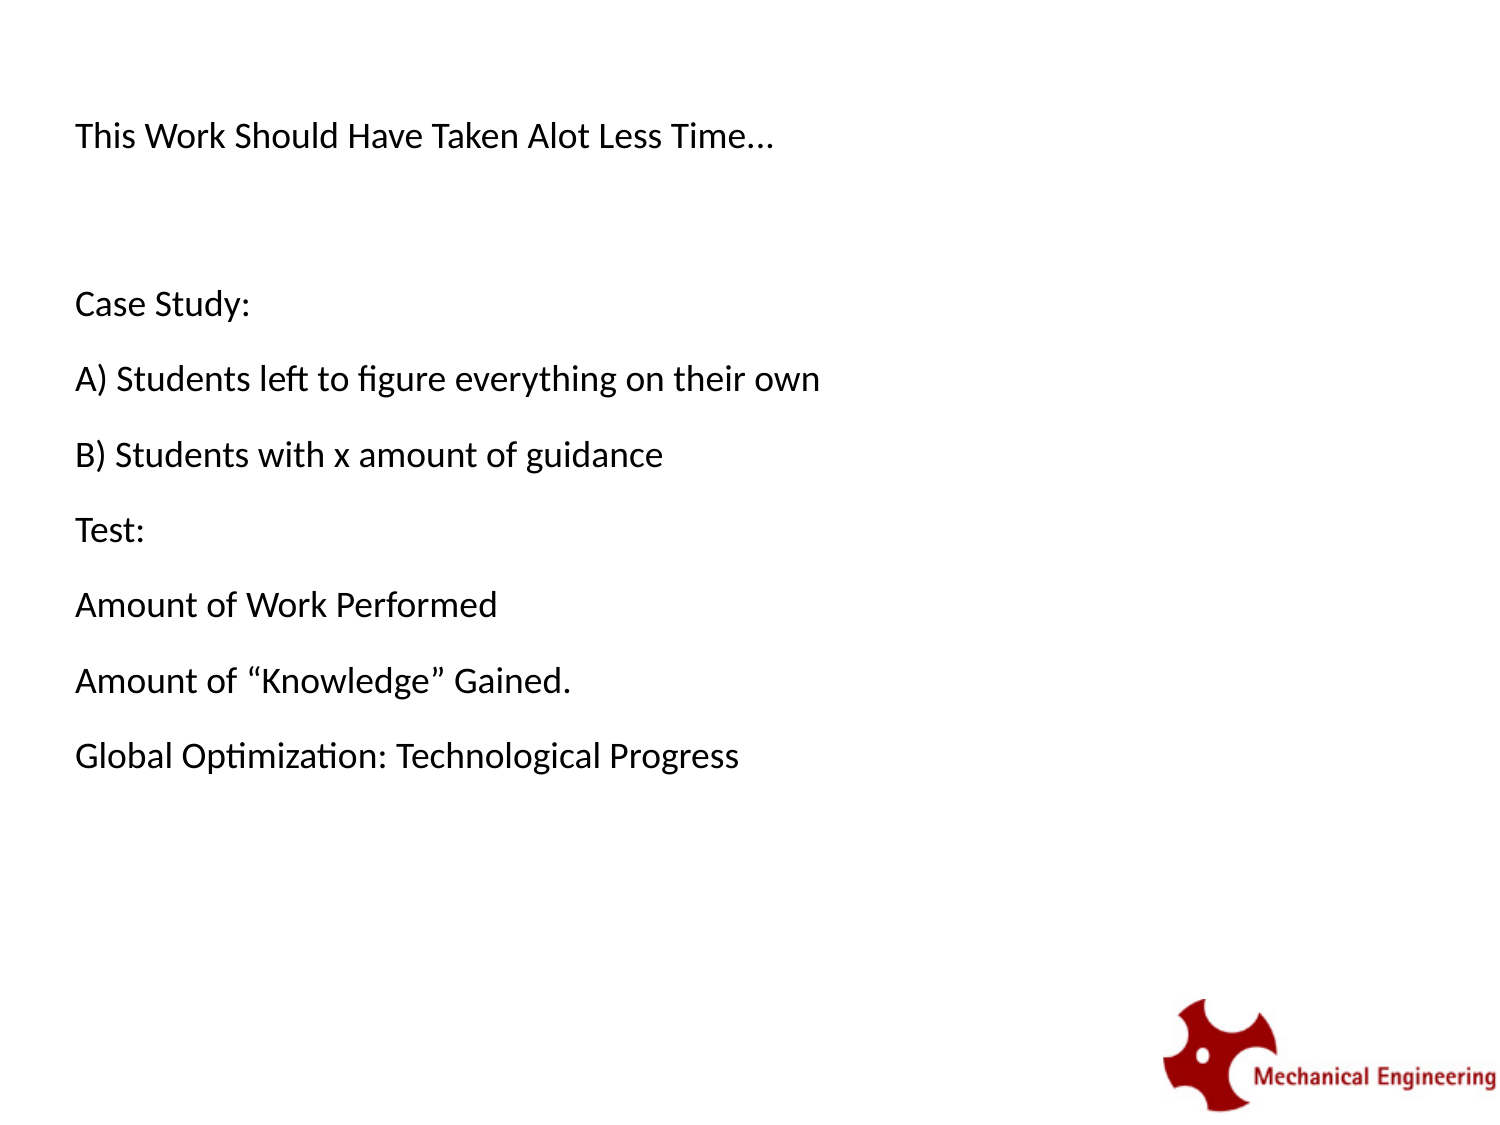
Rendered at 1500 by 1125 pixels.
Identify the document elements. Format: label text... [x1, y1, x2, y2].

title Case Study: A) Students left to figure everything on their own B) Students with x amount of guidance Test: Amount of Work Performed Amount of “Knowledge” Gained. Global Optimization: Technological Progress [75, 250, 1426, 817]
picture [1162, 999, 1497, 1113]
title This Work Should Have Taken Alot Less Time... [75, 45, 1425, 233]
